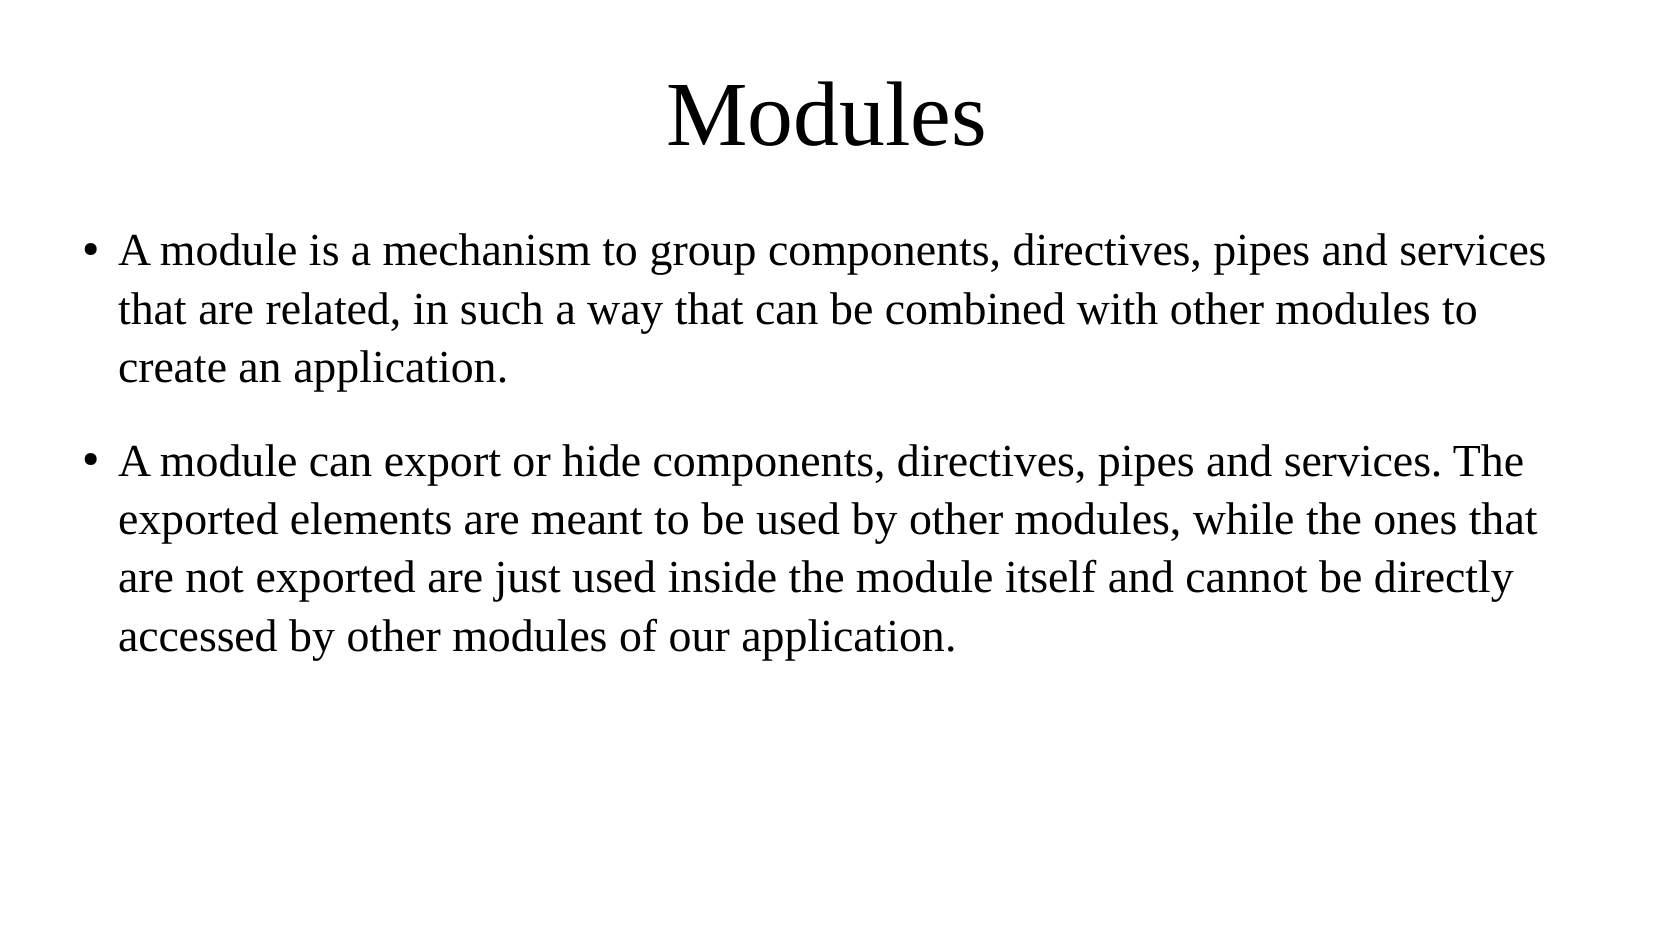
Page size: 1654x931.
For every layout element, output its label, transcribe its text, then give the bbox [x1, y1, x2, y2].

title Modules [82, 37, 1571, 193]
subtitle A module is a mechanism to group components, directives, pipes and services that are related, in such a way that can be combined with other modules to create an application. A module can export or hide components, directives, pipes and services. The exported elements are meant to be used by other modules, while the ones that are not exported are just used inside the module itself and cannot be directly accessed by other modules of our application. [82, 217, 1571, 758]
